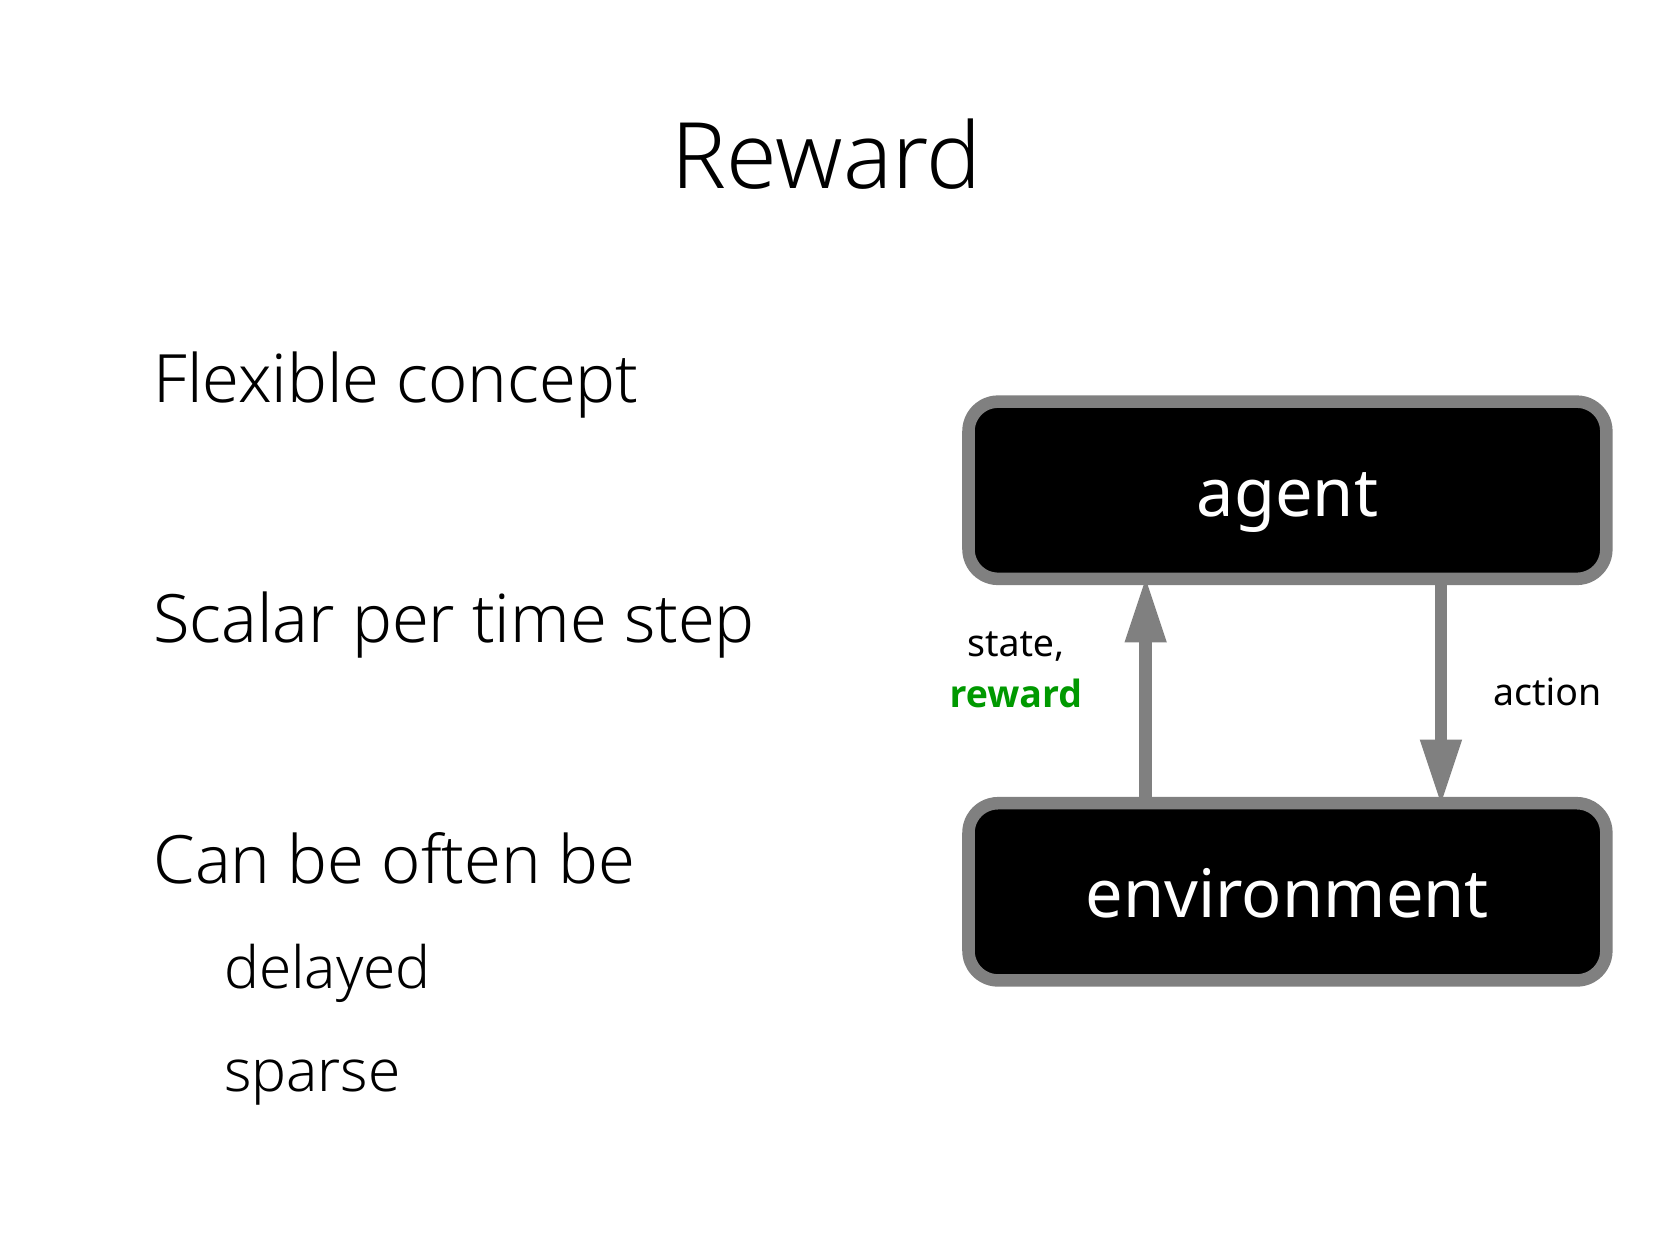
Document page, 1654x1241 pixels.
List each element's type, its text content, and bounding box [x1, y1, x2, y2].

text_box agent [968, 401, 1607, 579]
list Flexible concept Scalar per time step Can be often be delayed sparse [82, 330, 910, 1182]
text_box state, reward [933, 566, 1099, 768]
text_box action [1464, 590, 1630, 792]
title Reward [82, 49, 1571, 257]
text_box environment [968, 803, 1607, 981]
